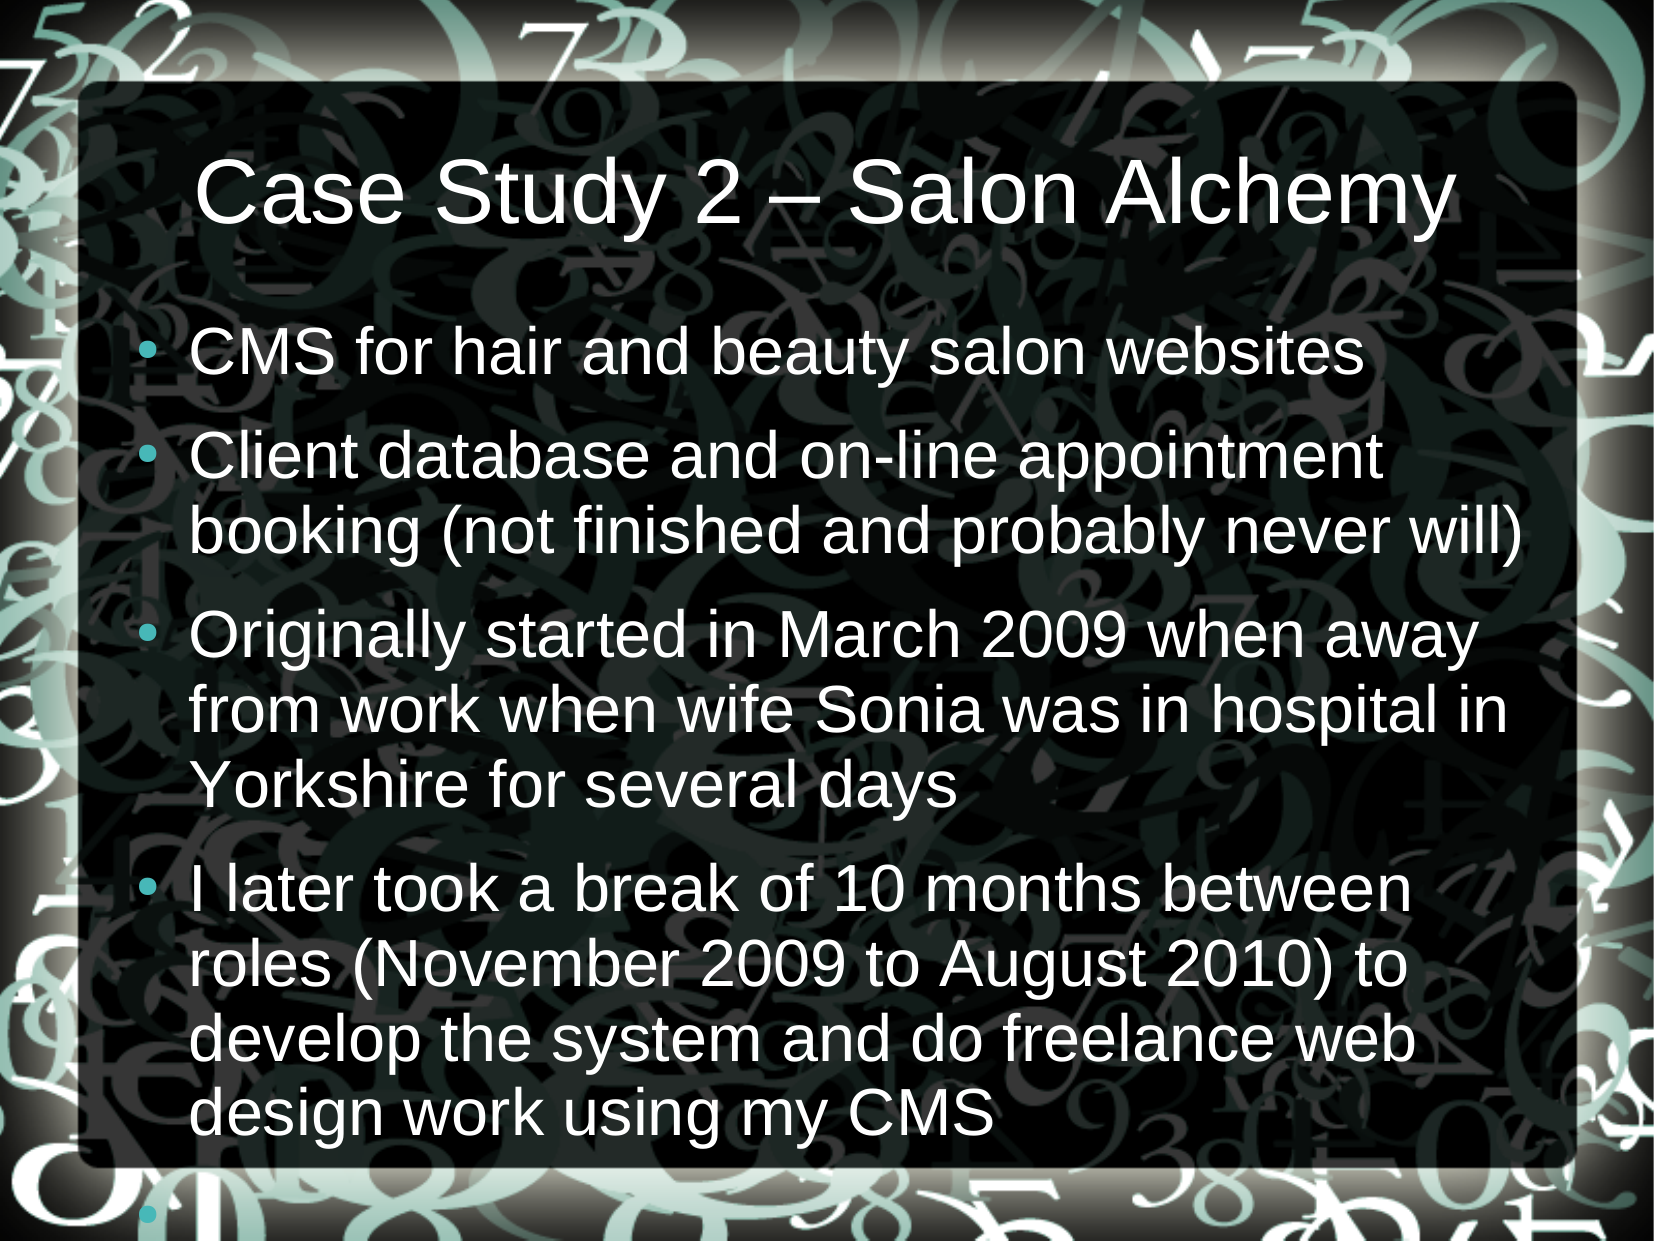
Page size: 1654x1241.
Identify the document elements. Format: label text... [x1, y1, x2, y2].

picture [0, 0, 1654, 1241]
list CMS for hair and beauty salon websites Client database and on-line appointment booking (not finished and probably never will) Originally started in March 2009 when away from work when wife Sonia was in hospital in Yorkshire for several days I later took a break of 10 months between roles (November 2009 to August 2010) to develop the system and do freelance web design work using my CMS [118, 313, 1542, 1241]
title Case Study 2 – Salon Alchemy [82, 88, 1571, 296]
